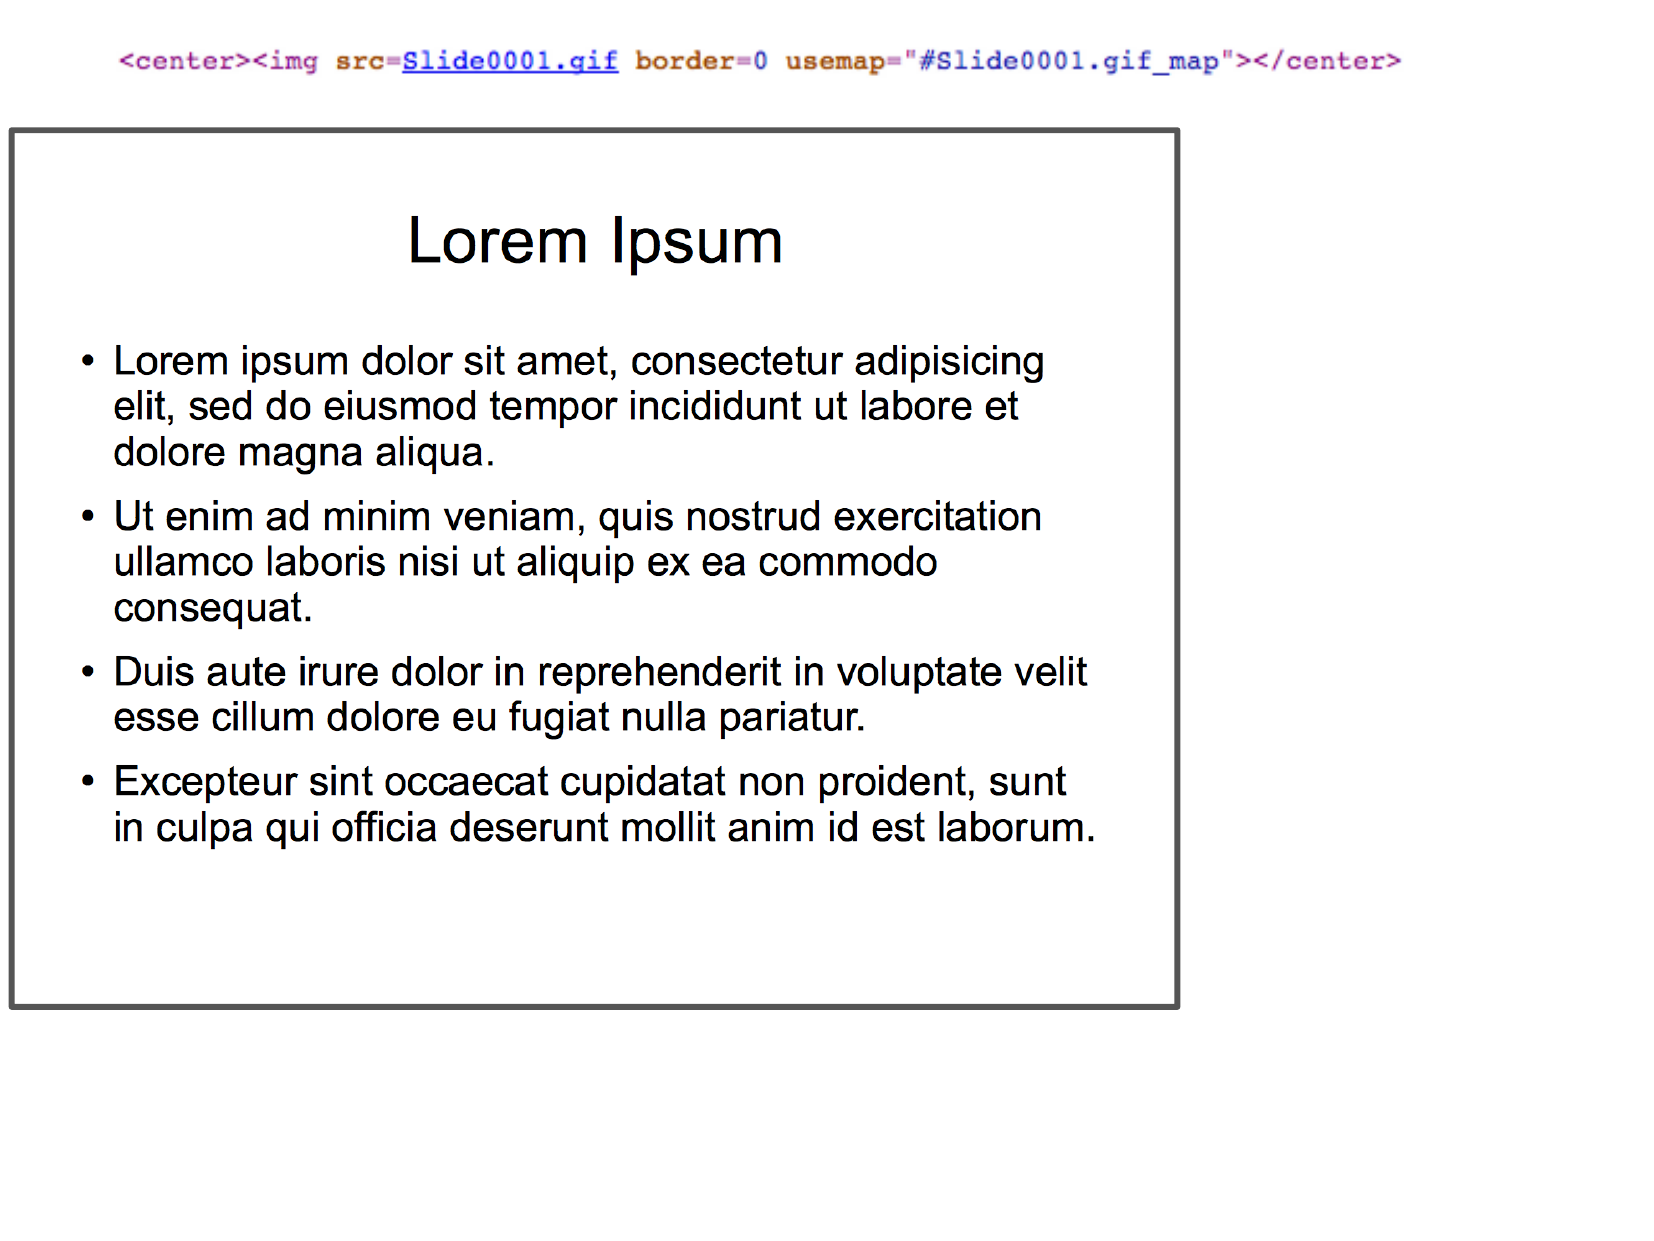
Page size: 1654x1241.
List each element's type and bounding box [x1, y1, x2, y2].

picture [14, 133, 1175, 1004]
picture [115, 23, 1418, 97]
